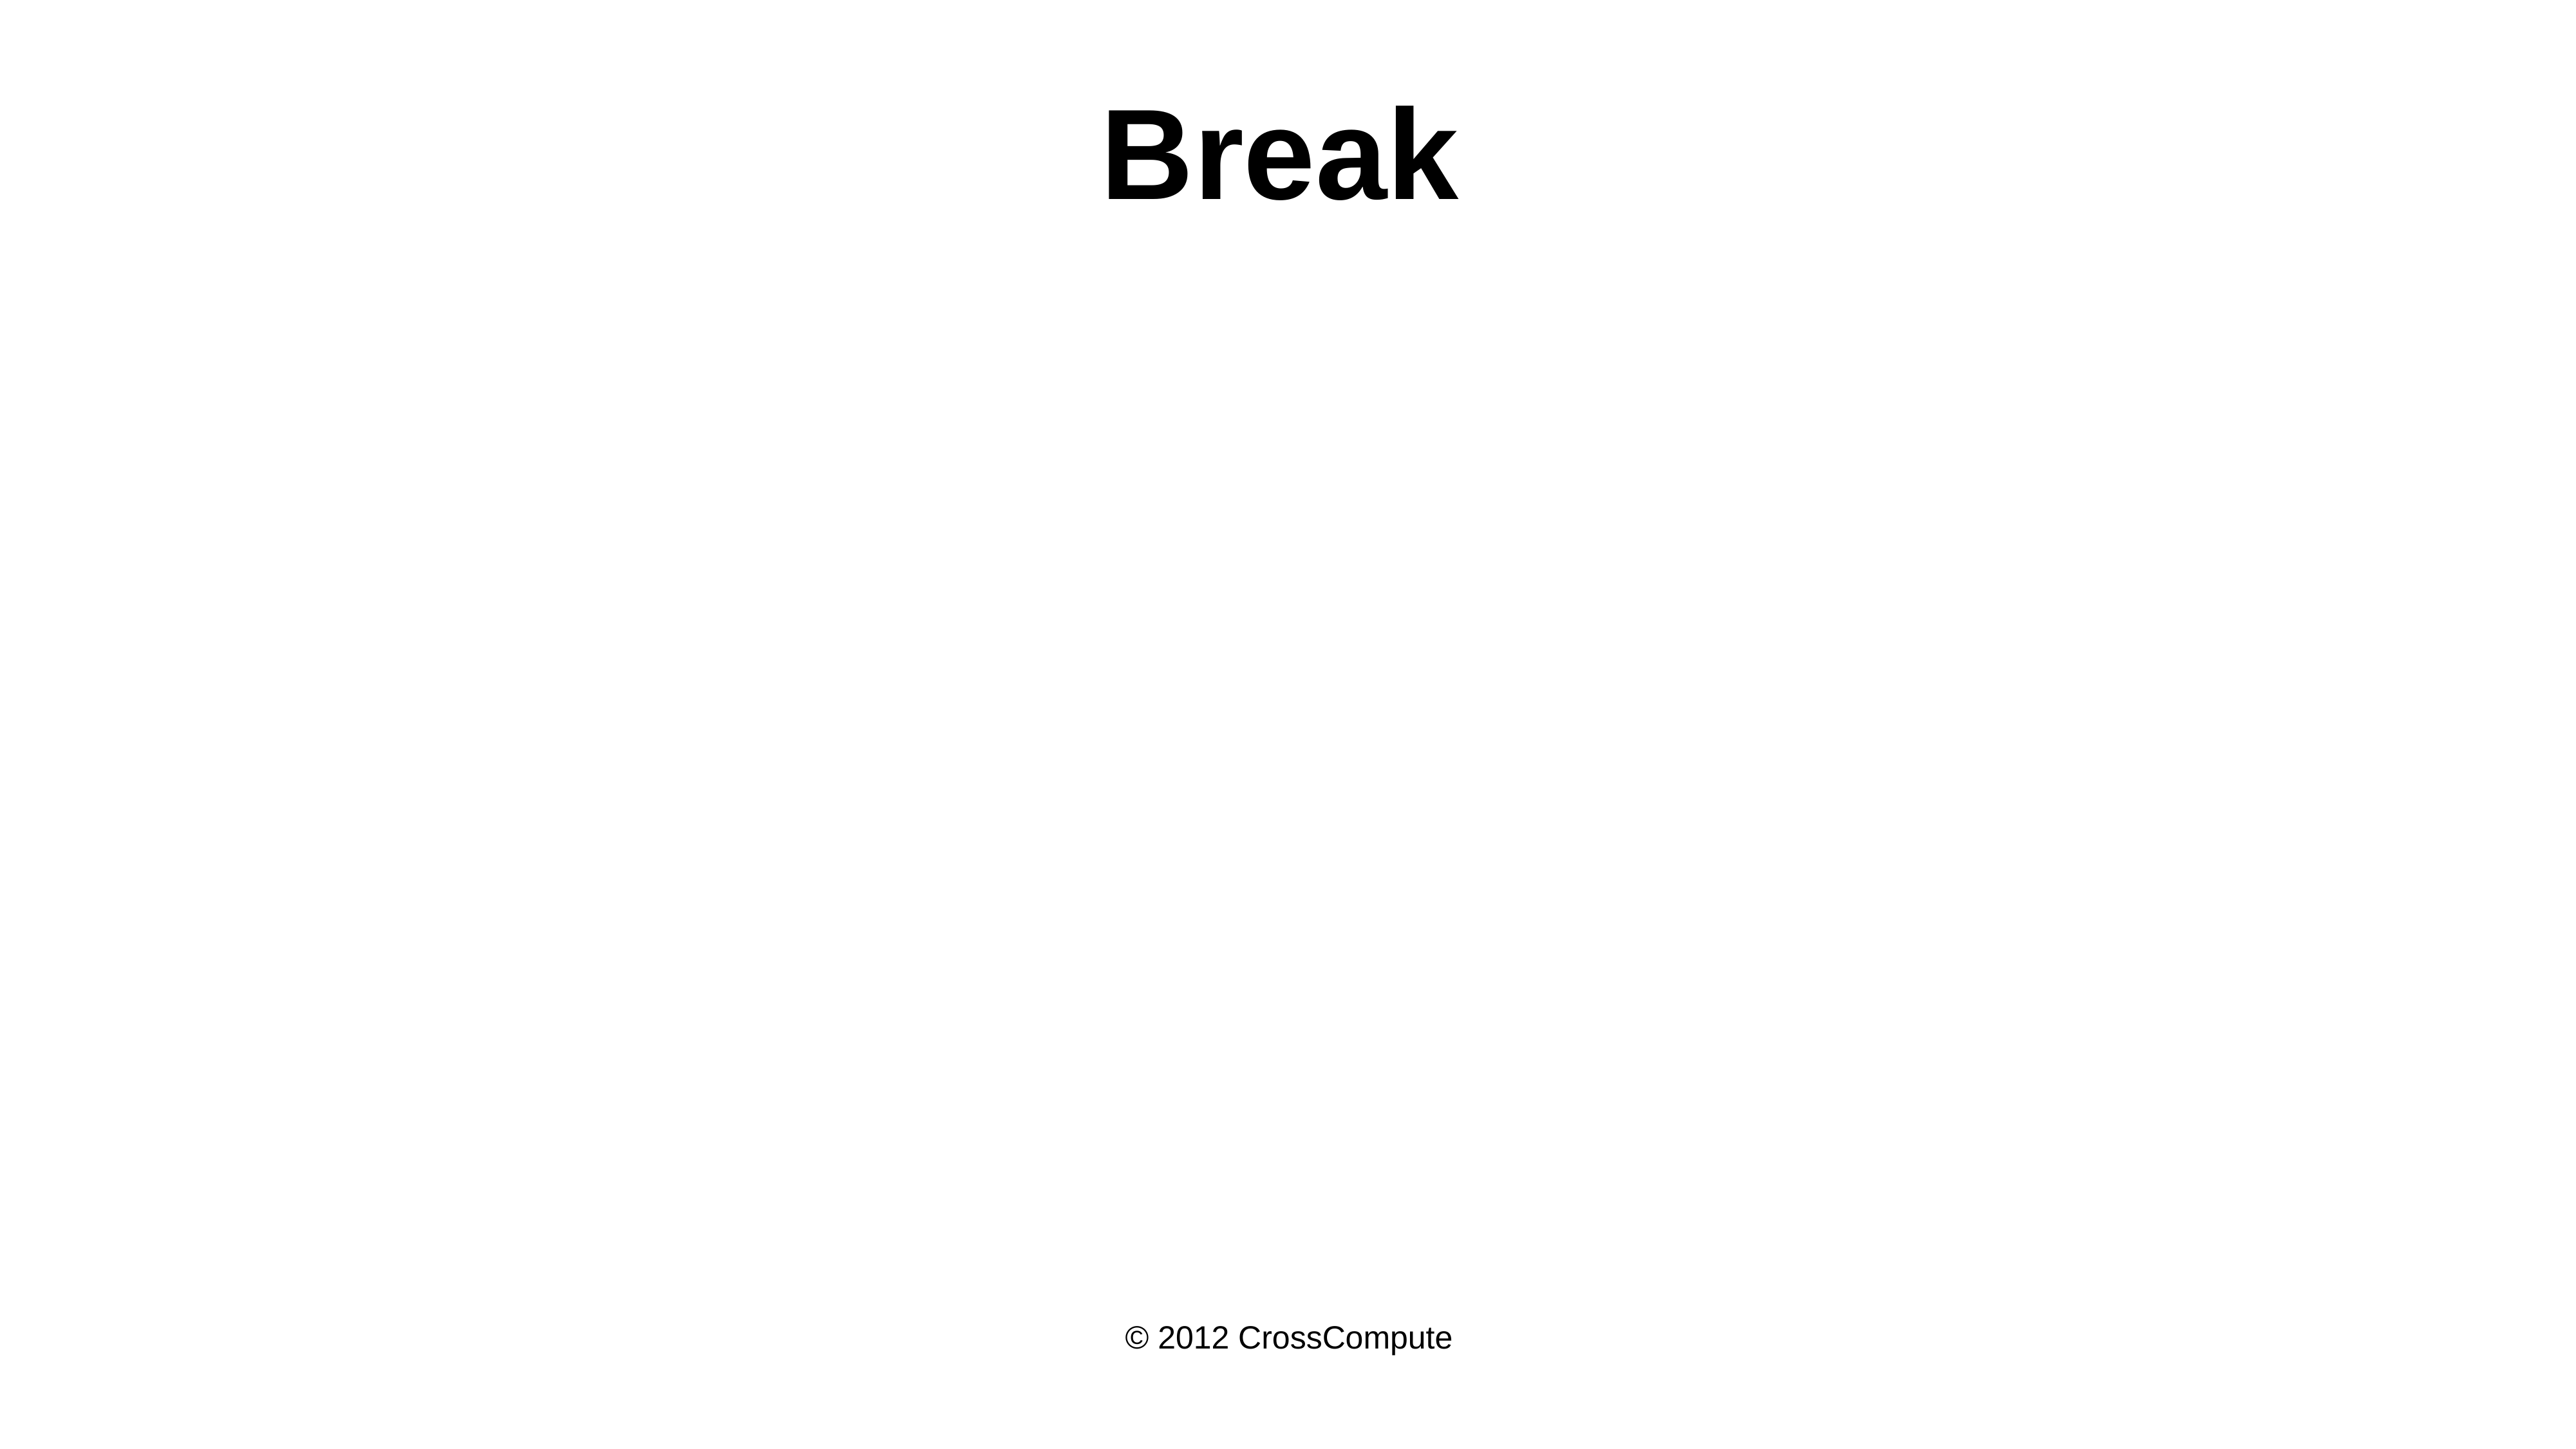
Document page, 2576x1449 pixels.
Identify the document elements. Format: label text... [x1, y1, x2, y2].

title Break [72, 19, 2488, 290]
